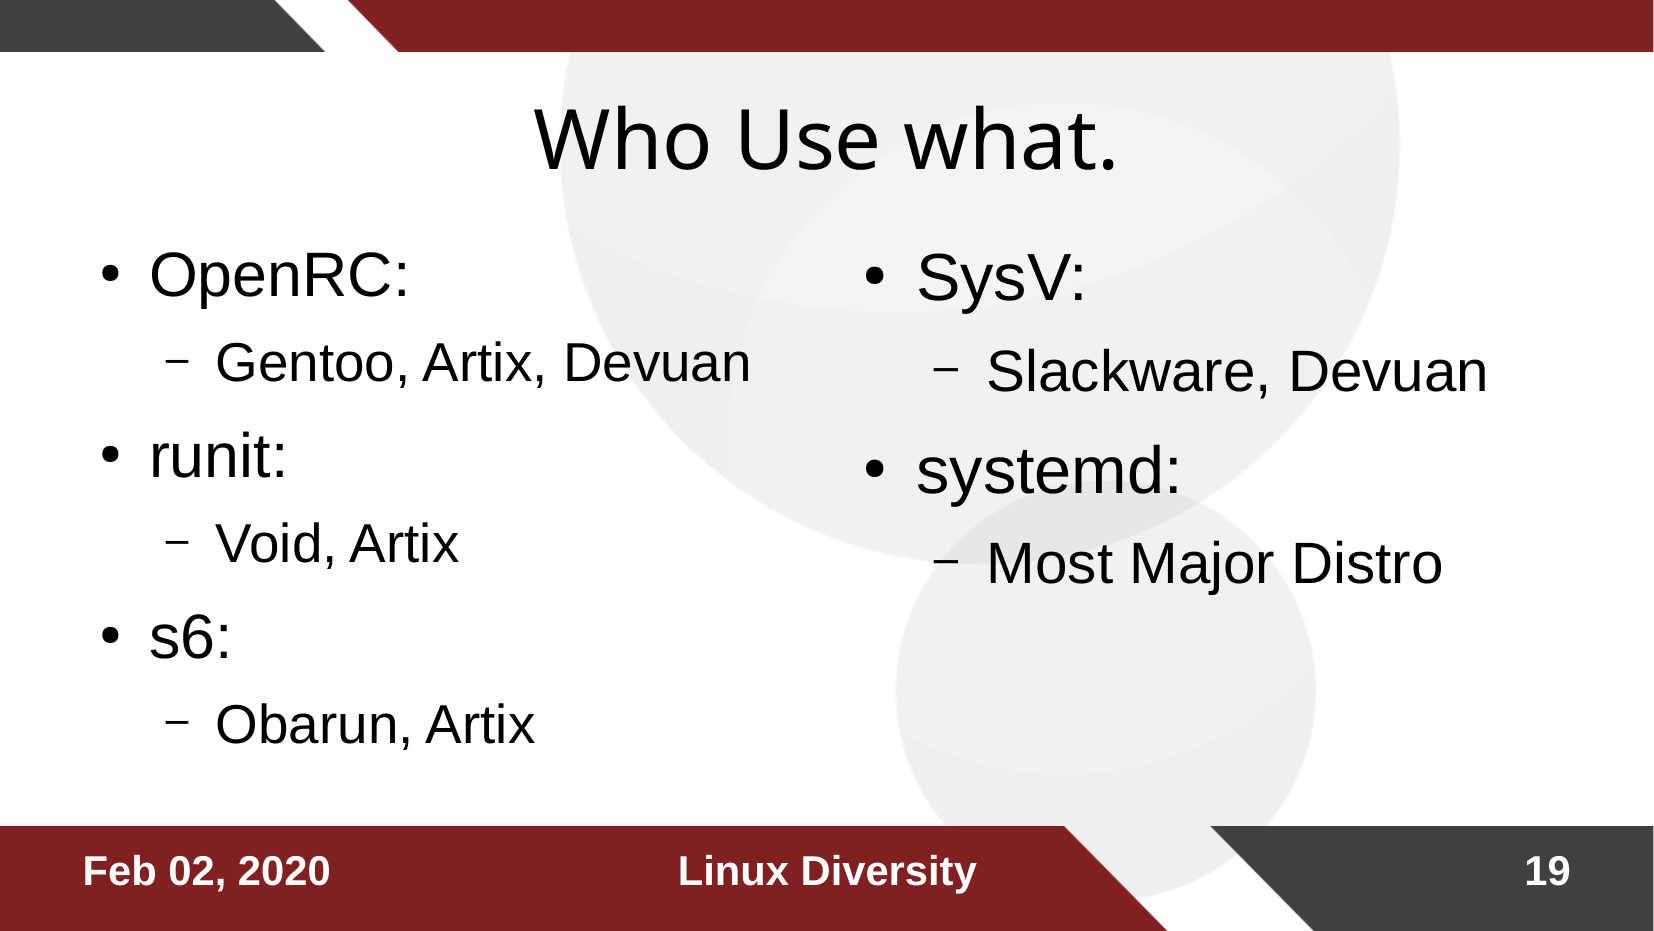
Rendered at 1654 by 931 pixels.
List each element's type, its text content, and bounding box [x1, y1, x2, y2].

picture [0, 0, 1654, 52]
title Who Use what. [82, 59, 1571, 216]
picture [0, 826, 1654, 931]
list SysV: Slackware, Devuan systemd: Most Major Distro [845, 239, 1572, 757]
list OpenRC: Gentoo, Artix, Devuan runit: Void, Artix s6: Obarun, Artix [82, 239, 809, 757]
